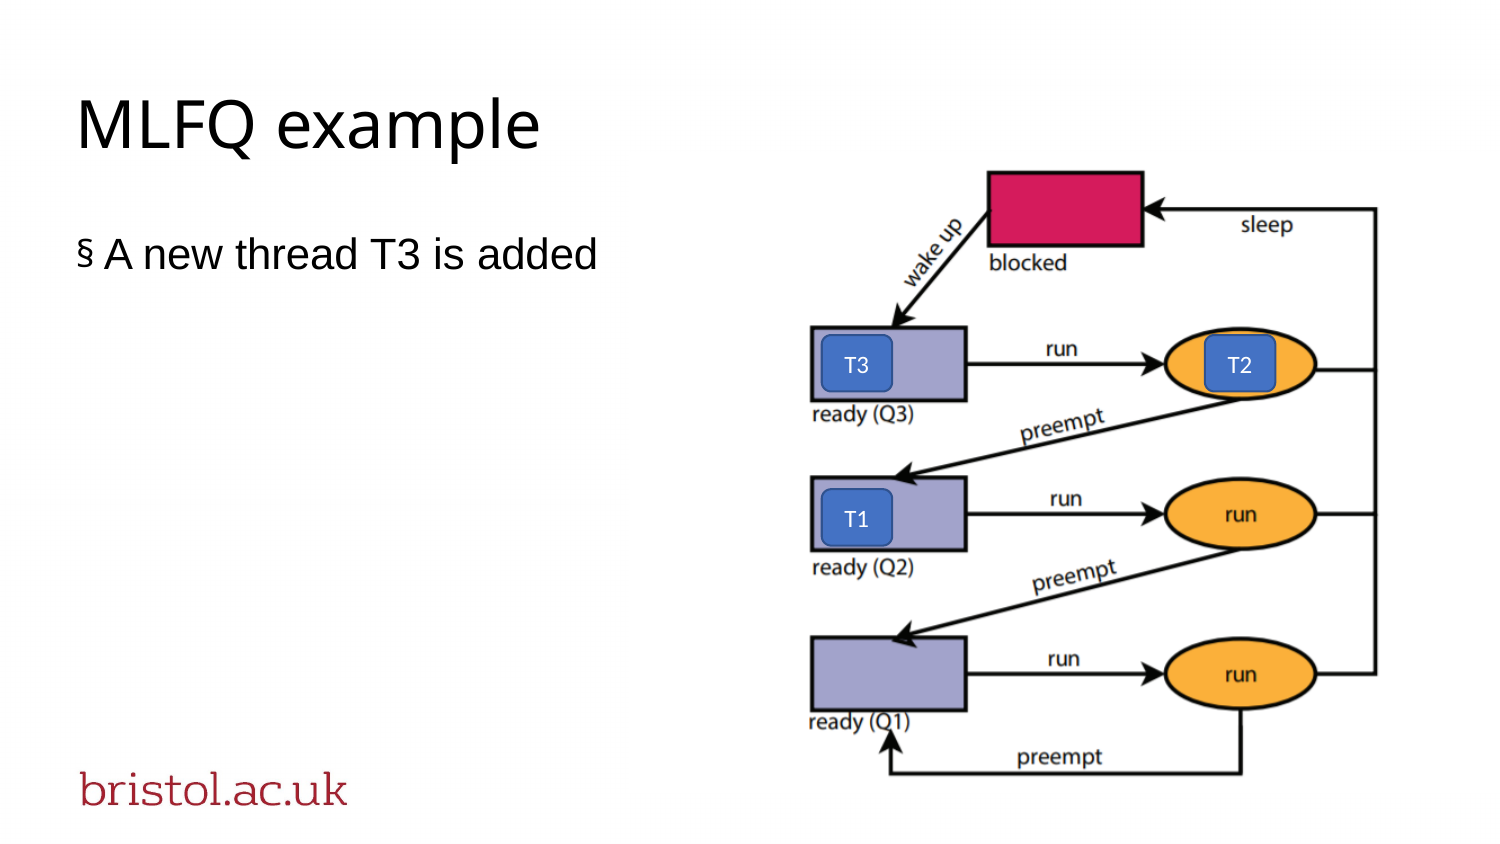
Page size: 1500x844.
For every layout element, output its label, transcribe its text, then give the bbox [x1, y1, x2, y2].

text_box T3 [821, 335, 893, 392]
title MLFQ example [60, 44, 1440, 209]
picture [629, 152, 1500, 793]
text_box T2 [1204, 335, 1276, 392]
text_box T1 [821, 489, 893, 546]
list A new thread T3 is added [60, 224, 629, 699]
